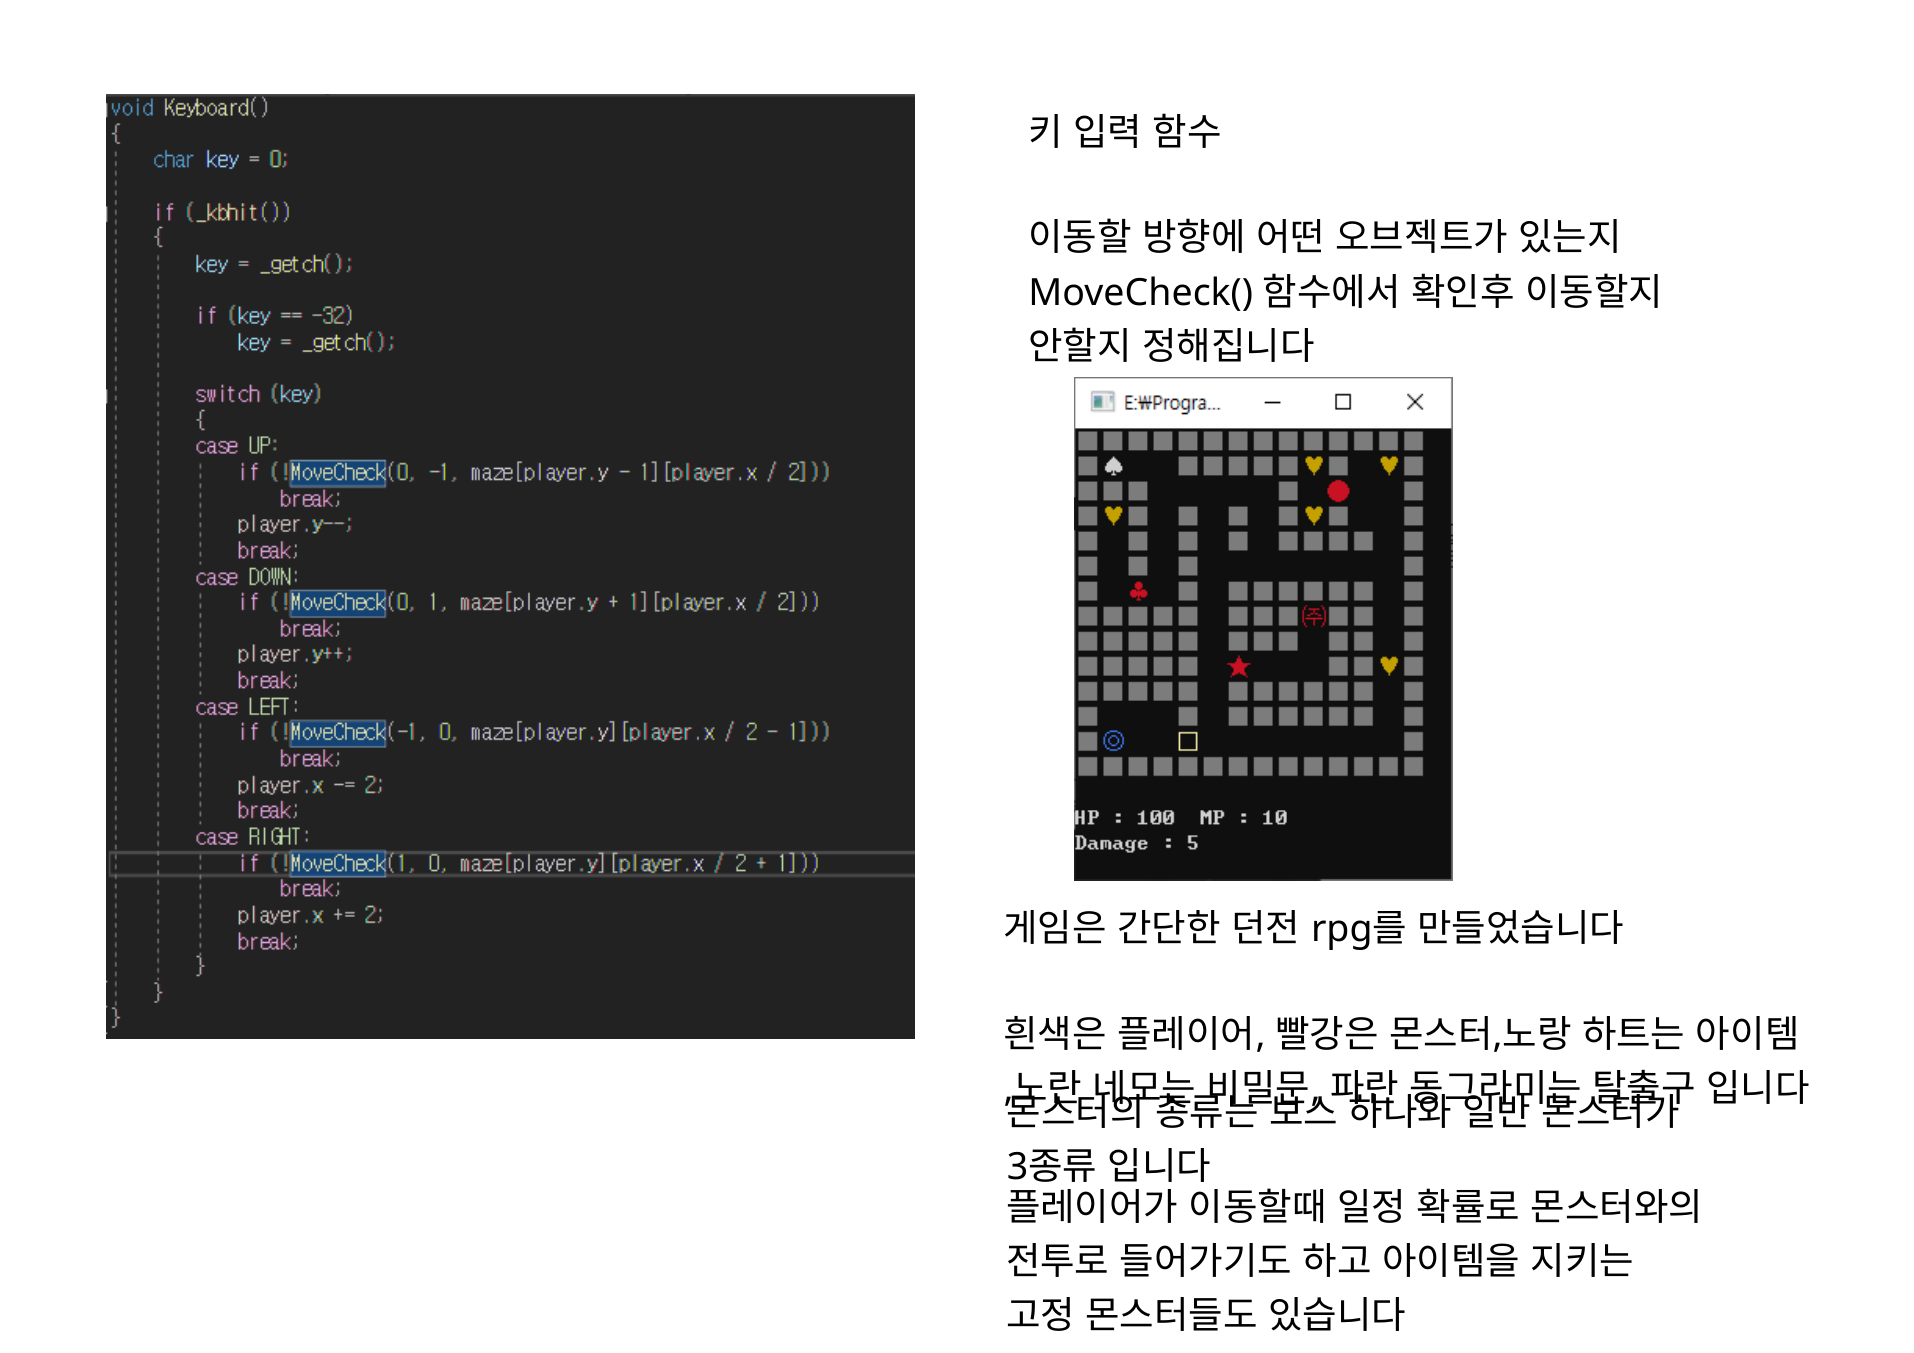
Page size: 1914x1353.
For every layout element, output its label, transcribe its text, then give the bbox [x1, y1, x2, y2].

picture [1074, 377, 1453, 882]
text_box 키 입력 함수 이동할 방향에 어떤 오브젝트가 있는지 MoveCheck() 함수에서 확인후 이동할지 안할지 정해집니다 [1013, 94, 1725, 297]
picture [106, 94, 915, 1039]
text_box 몬스터의 종류는 보스 하나와 일반 몬스터가 3종류 입니다 [992, 1074, 1772, 1165]
text_box 게임은 간단한 던전 rpg를 만들었습니다 흰색은 플레이어, 빨강은 몬스터,노랑 하트는 아이템 ,노란 네모는 비밀문, 파란 동그라미는 탈출구 입니다 [988, 891, 1907, 1056]
text_box 플레이어가 이동할때 일정 확률로 몬스터와의 전투로 들어가기도 하고 아이템을 지키는 고정 몬스터들도 있습니다 [991, 1169, 1784, 1297]
